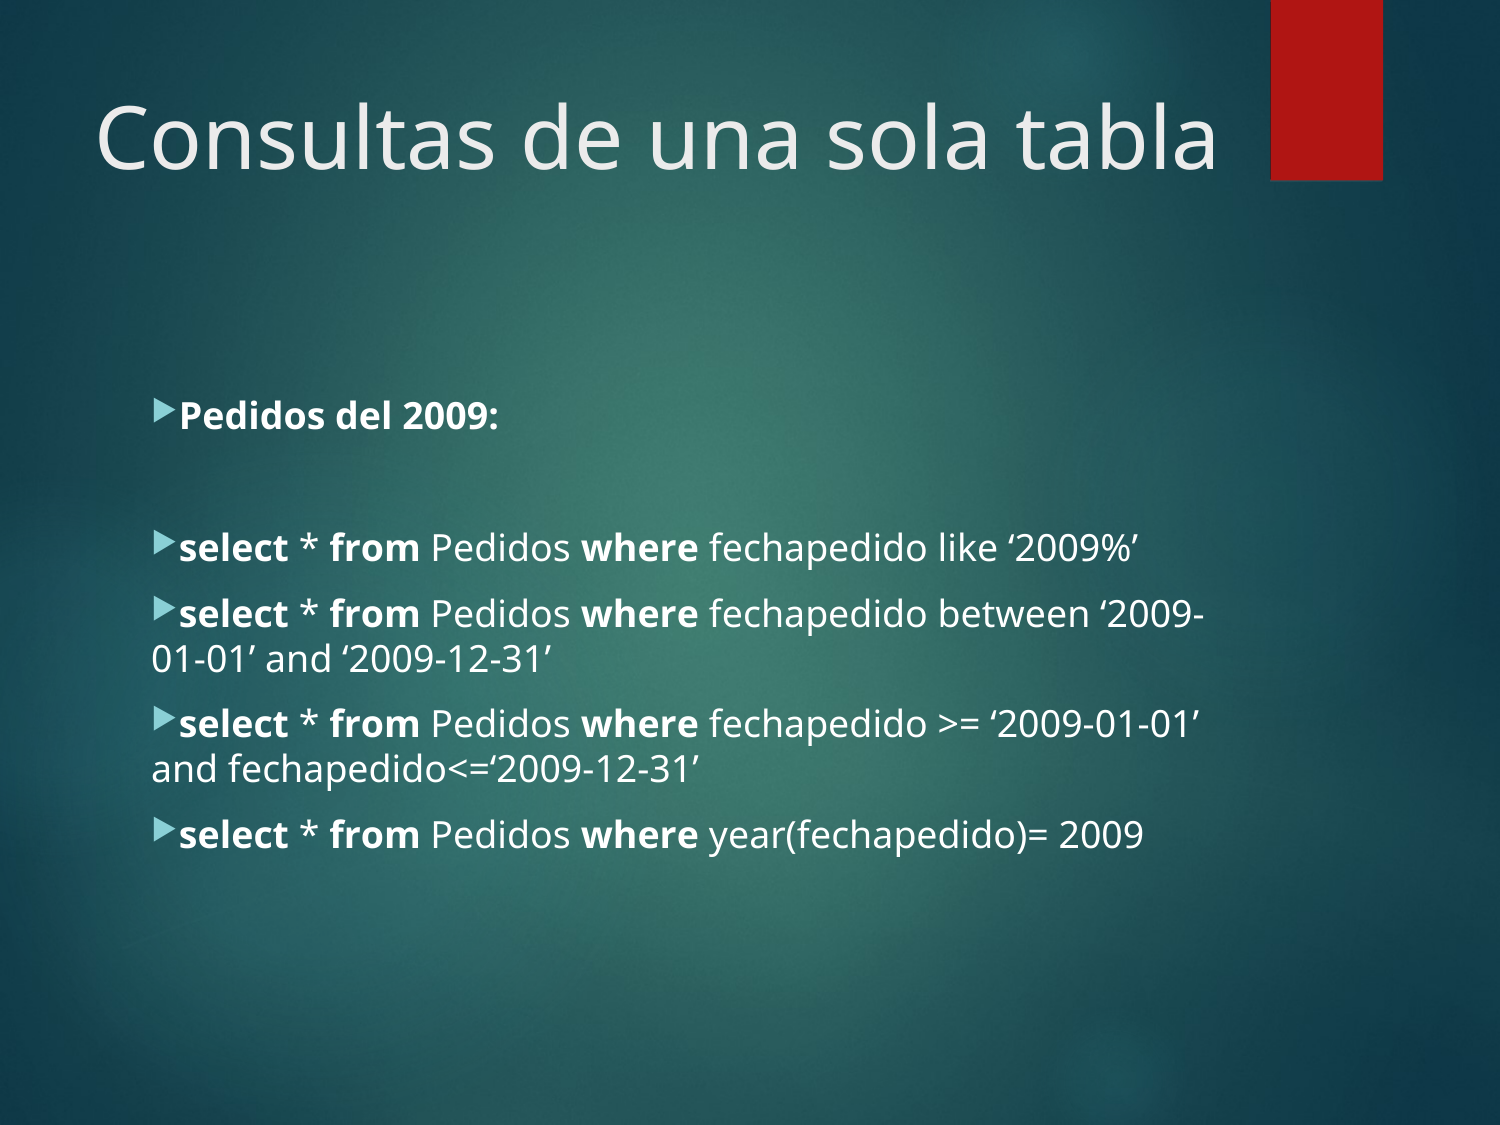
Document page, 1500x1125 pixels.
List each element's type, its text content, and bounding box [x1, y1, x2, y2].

title Consultas de una sola tabla [79, 74, 1237, 304]
list Pedidos del 2009: select * from Pedidos where fechapedido like ‘2009%’ select * from Pedidos where fechapedido between ‘2009-01-01’ and ‘2009-12-31’ select * from Pedidos where fechapedido >= ‘2009-01-01’ and fechapedido<=‘2009-12-31’ select * from Pedidos where year(fechapedido)= 2009 [135, 303, 1237, 993]
picture [0, 0, 1500, 1125]
